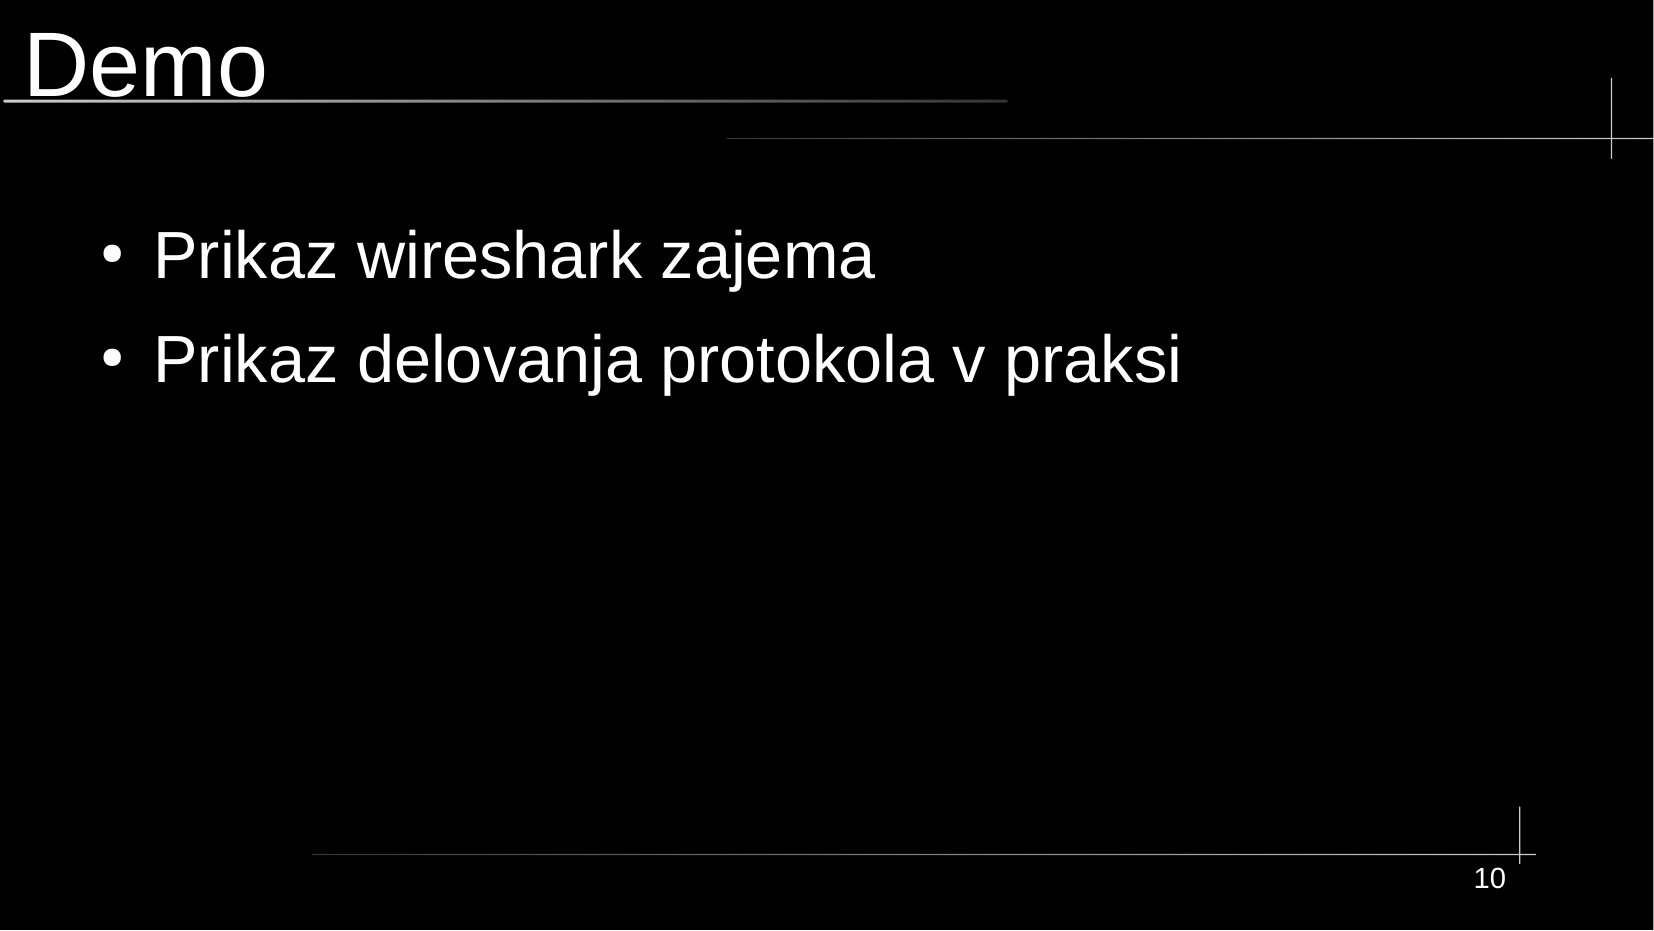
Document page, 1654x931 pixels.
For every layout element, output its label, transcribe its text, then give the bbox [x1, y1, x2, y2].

list Prikaz wireshark zajema Prikaz delovanja protokola v praksi [82, 217, 1571, 758]
title Demo [23, 11, 1589, 119]
